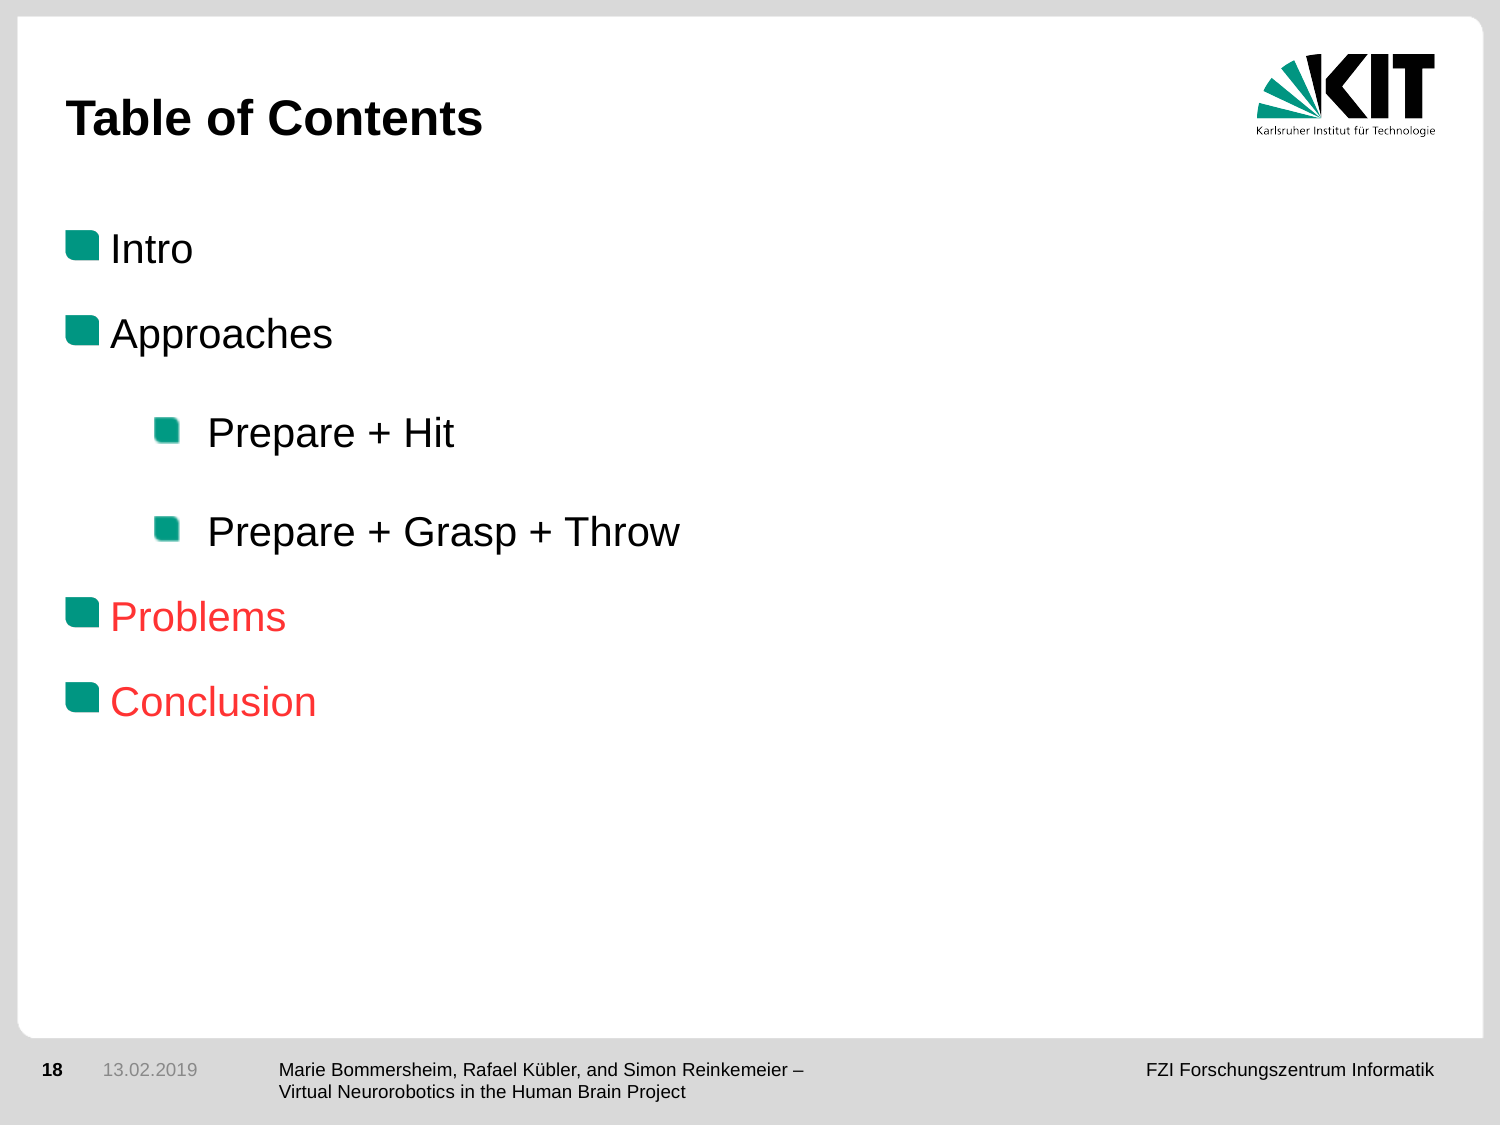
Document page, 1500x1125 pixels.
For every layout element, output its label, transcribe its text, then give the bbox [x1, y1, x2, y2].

title Table of Contents [65, 64, 1192, 147]
list Intro Approaches Prepare + Hit Prepare + Grasp + Throw Problems Conclusion [65, 197, 1435, 1002]
slide_number 13.02.2019 [102, 1057, 272, 1118]
picture [0, 0, 1500, 1125]
slide_number <Foliennummer> [41, 1057, 96, 1106]
